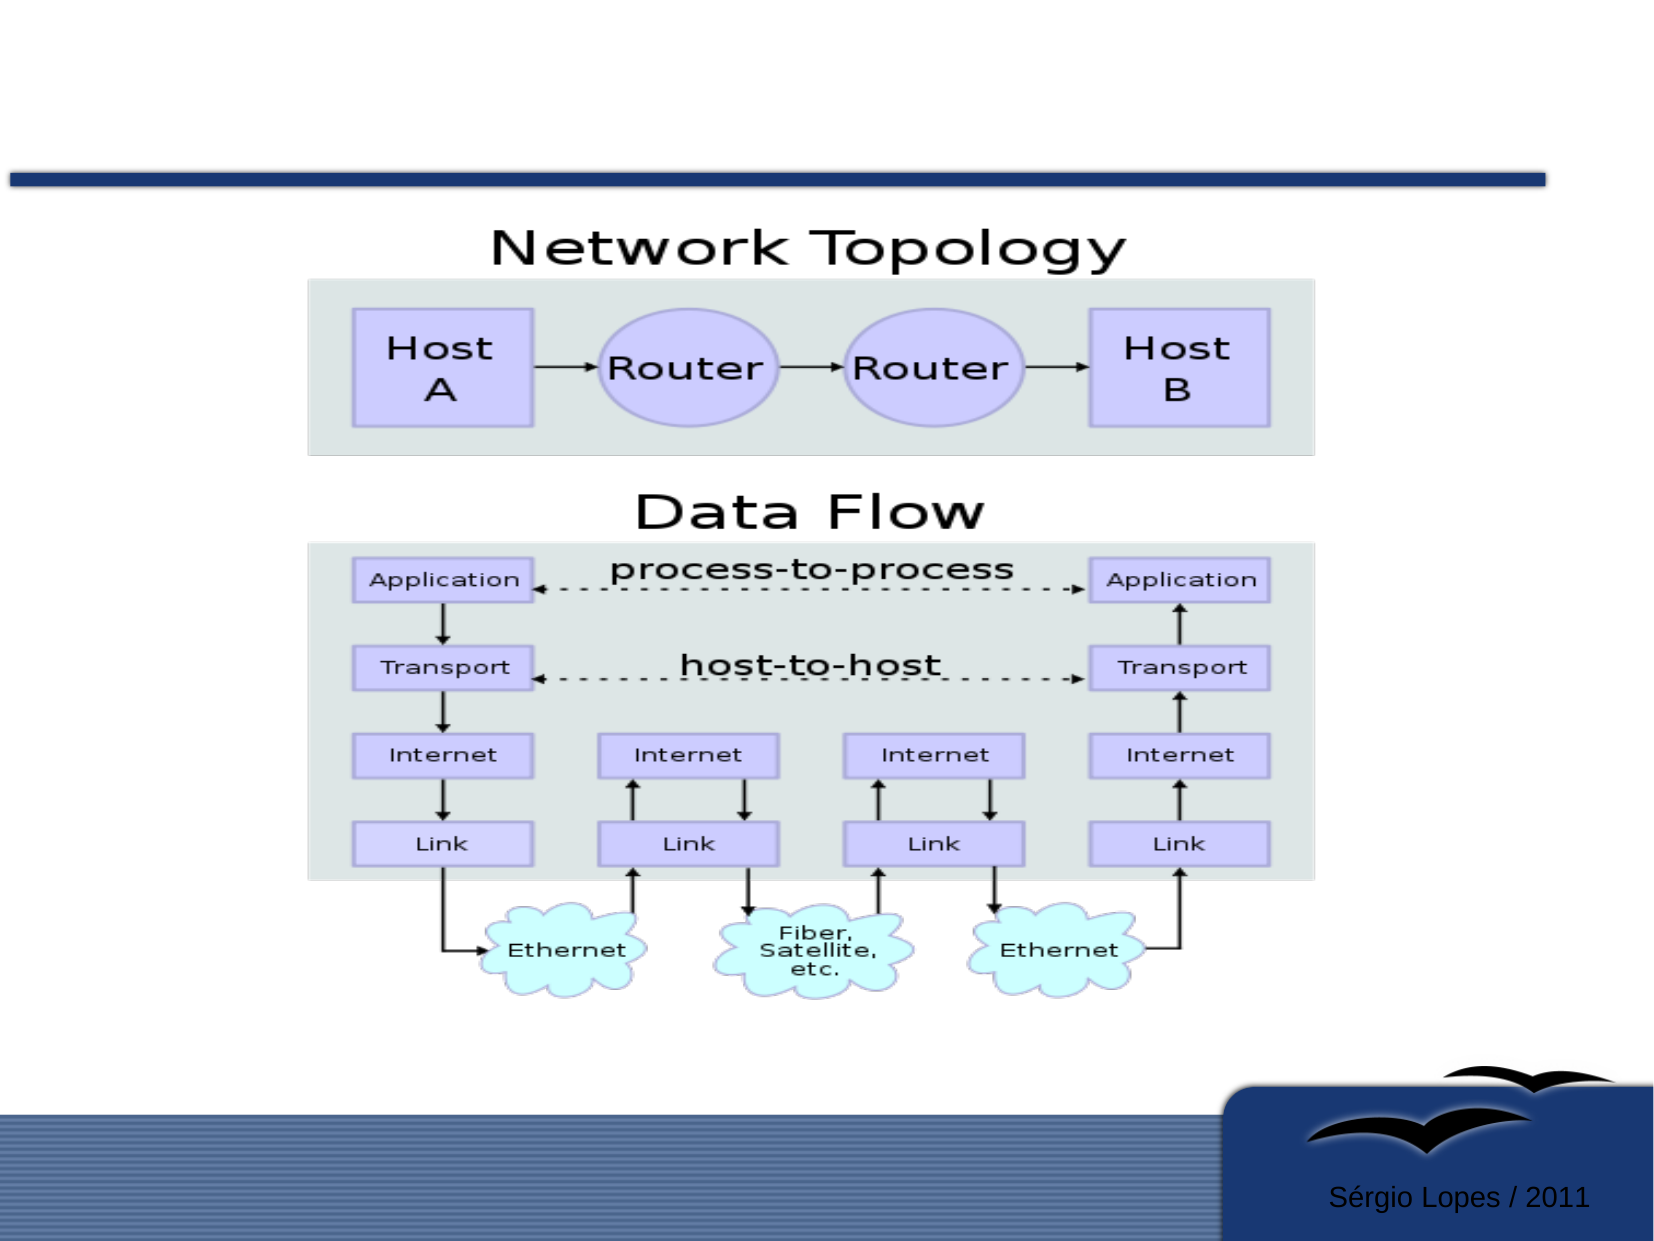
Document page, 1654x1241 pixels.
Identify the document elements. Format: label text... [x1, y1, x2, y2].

text_box Sérgio Lopes / 2011 [1328, 1181, 1588, 1214]
picture [0, 0, 1654, 1241]
